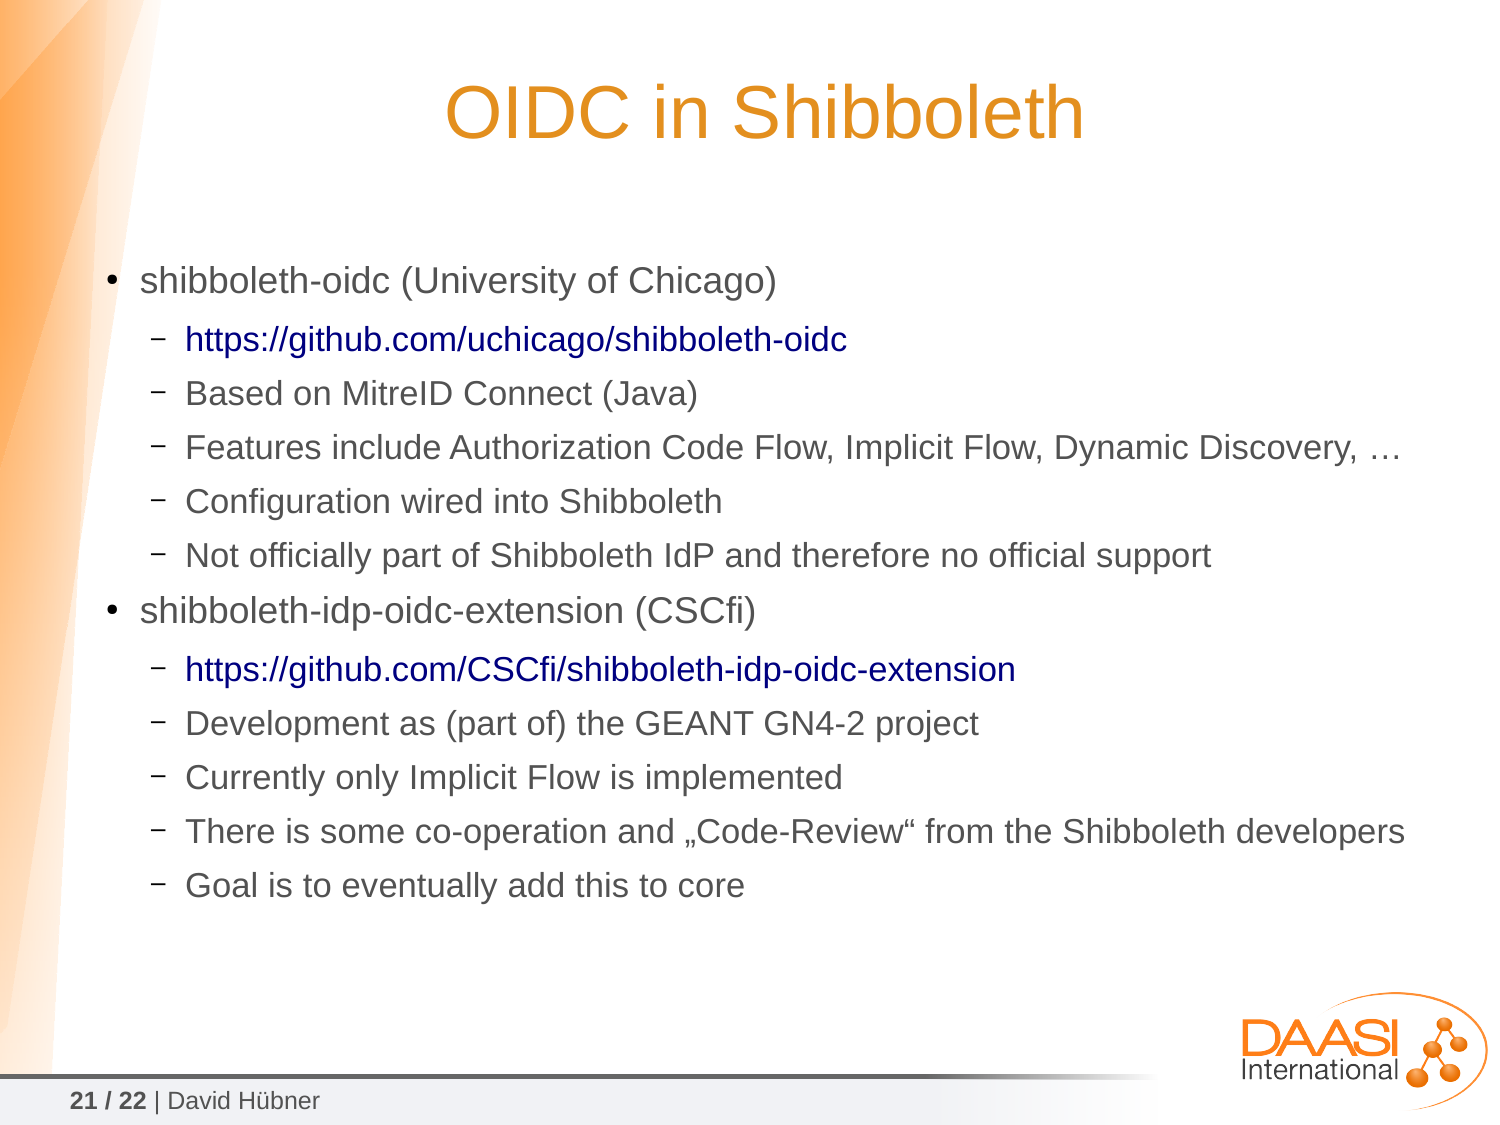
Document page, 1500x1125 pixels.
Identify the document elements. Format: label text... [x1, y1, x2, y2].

title OIDC in Shibboleth [91, 48, 1441, 178]
picture [1240, 992, 1500, 1111]
list shibboleth-oidc (University of Chicago) https://github.com/uchicago/shibboleth-oidc Based on MitreID Connect (Java) Features include Authorization Code Flow, Implicit Flow, Dynamic Discovery, … Configuration wired into Shibboleth Not officially part of Shibboleth IdP and therefore no official support shibboleth-idp-oidc-extension (CSCfi) https://github.com/CSCfi/shibboleth-idp-oidc-extension Development as (part of) the GEANT GN4-2 project Currently only Implicit Flow is implemented There is some co-operation and „Code-Review“ from the Shibboleth developers Goal is to eventually add this to core [94, 259, 1441, 913]
